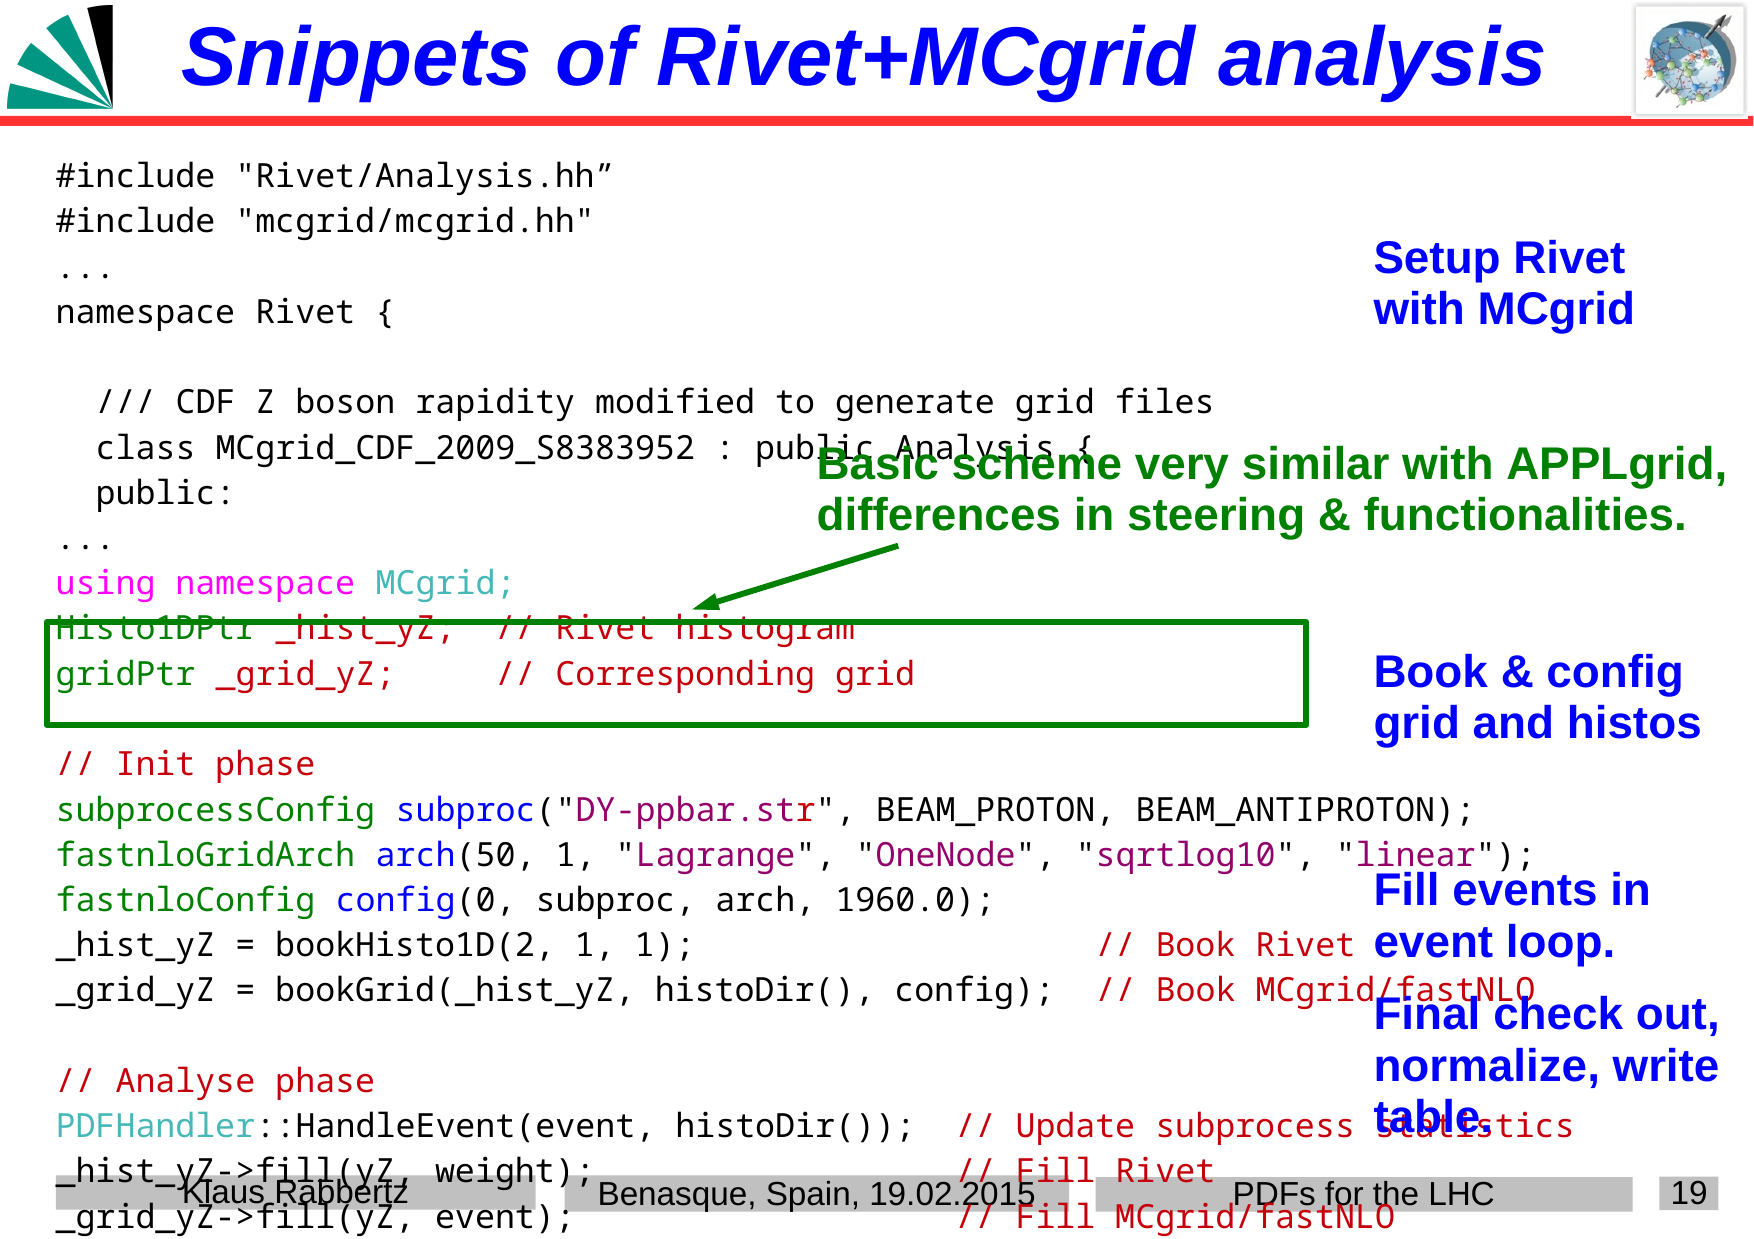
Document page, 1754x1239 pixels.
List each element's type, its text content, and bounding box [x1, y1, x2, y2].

text_box Fill events in event loop. [1361, 858, 1664, 973]
text_box Final check out, normalize, write table. [1361, 982, 1733, 1149]
text_box Setup Rivet with MCgrid [1361, 226, 1649, 341]
text_box #include "Rivet/Analysis.hh” #include "mcgrid/mcgrid.hh" ... namespace Rivet { /// CDF Z boson rapidity modified to generate grid files class MCgrid_CDF_2009_S8383952 : public Analysis { public: ... using namespace MCgrid; Histo1DPtr _hist_yZ; // Rivet histogram gridPtr _grid_yZ; // Corresponding grid // Init phase subprocessConfig subproc("DY-ppbar.str", BEAM_PROTON, BEAM_ANTIPROTON); fastnloGridArch arch(50, 1, "Lagrange", "OneNode", "sqrtlog10", "linear"); fastnloConfig config(0, subproc, arch, 1960.0); _hist_yZ = bookHisto1D(2, 1, 1); // Book Rivet _grid_yZ = bookGrid(_hist_yZ, histoDir(), config); // Book MCgrid/fastNLO // Analyse phase PDFHandler::HandleEvent(event, histoDir()); // Update subprocess statistics _hist_yZ->fill(yZ, weight); // Fill Rivet _grid_yZ->fill(yZ, event); // Fill MCgrid/fastNLO // Finalise phase scale(_hist_yZ, normalisation); // Scale Rivet _grid_yZ->scale(normalisation); // Scale MCgrid/fastNLO PDFHandler::CheckOutAnalysis(histoDir()); // Finalise [43, 146, 1341, 1163]
title Snippets of Rivet+MCgrid analysis [123, 0, 1606, 114]
picture [7, 5, 113, 110]
picture [1631, 2, 1748, 119]
text_box Basic scheme very similar with APPLgrid, differences in steering & functionalities. [804, 431, 1738, 547]
text_box Book & config grid and histos [1361, 639, 1715, 755]
